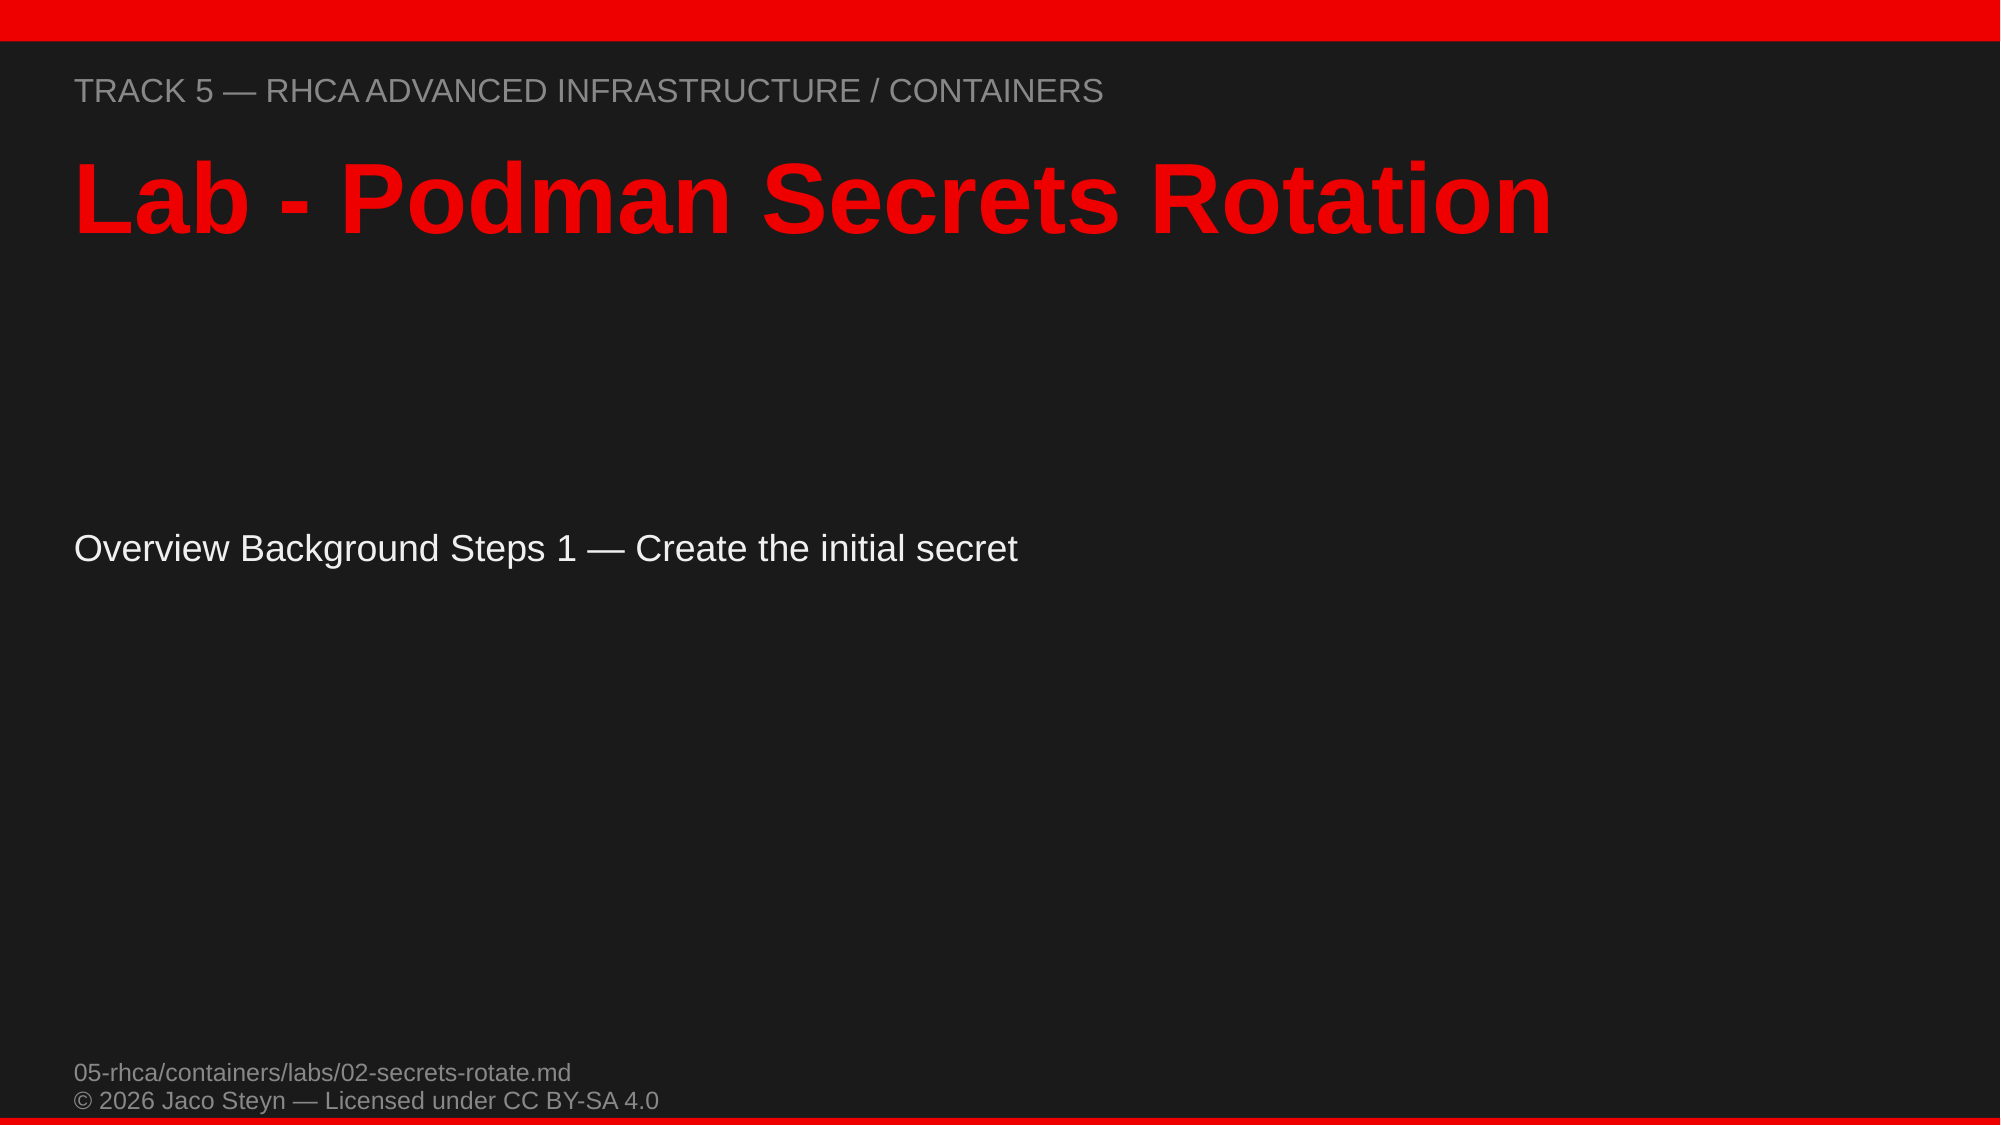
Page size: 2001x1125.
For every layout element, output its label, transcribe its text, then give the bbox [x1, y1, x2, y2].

text_box TRACK 5 — RHCA ADVANCED INFRASTRUCTURE / CONTAINERS [59, 64, 1942, 119]
text_box 05-rhca/containers/labs/02-secrets-rotate.md © 2026 Jaco Steyn — Licensed under CC BY-SA 4.0 [59, 1051, 1942, 1111]
text_box [0, 1117, 2001, 1125]
text_box Overview Background Steps 1 — Create the initial secret [59, 519, 1942, 727]
text_box Lab - Podman Secrets Rotation [59, 135, 1942, 461]
text_box [0, 0, 2001, 42]
